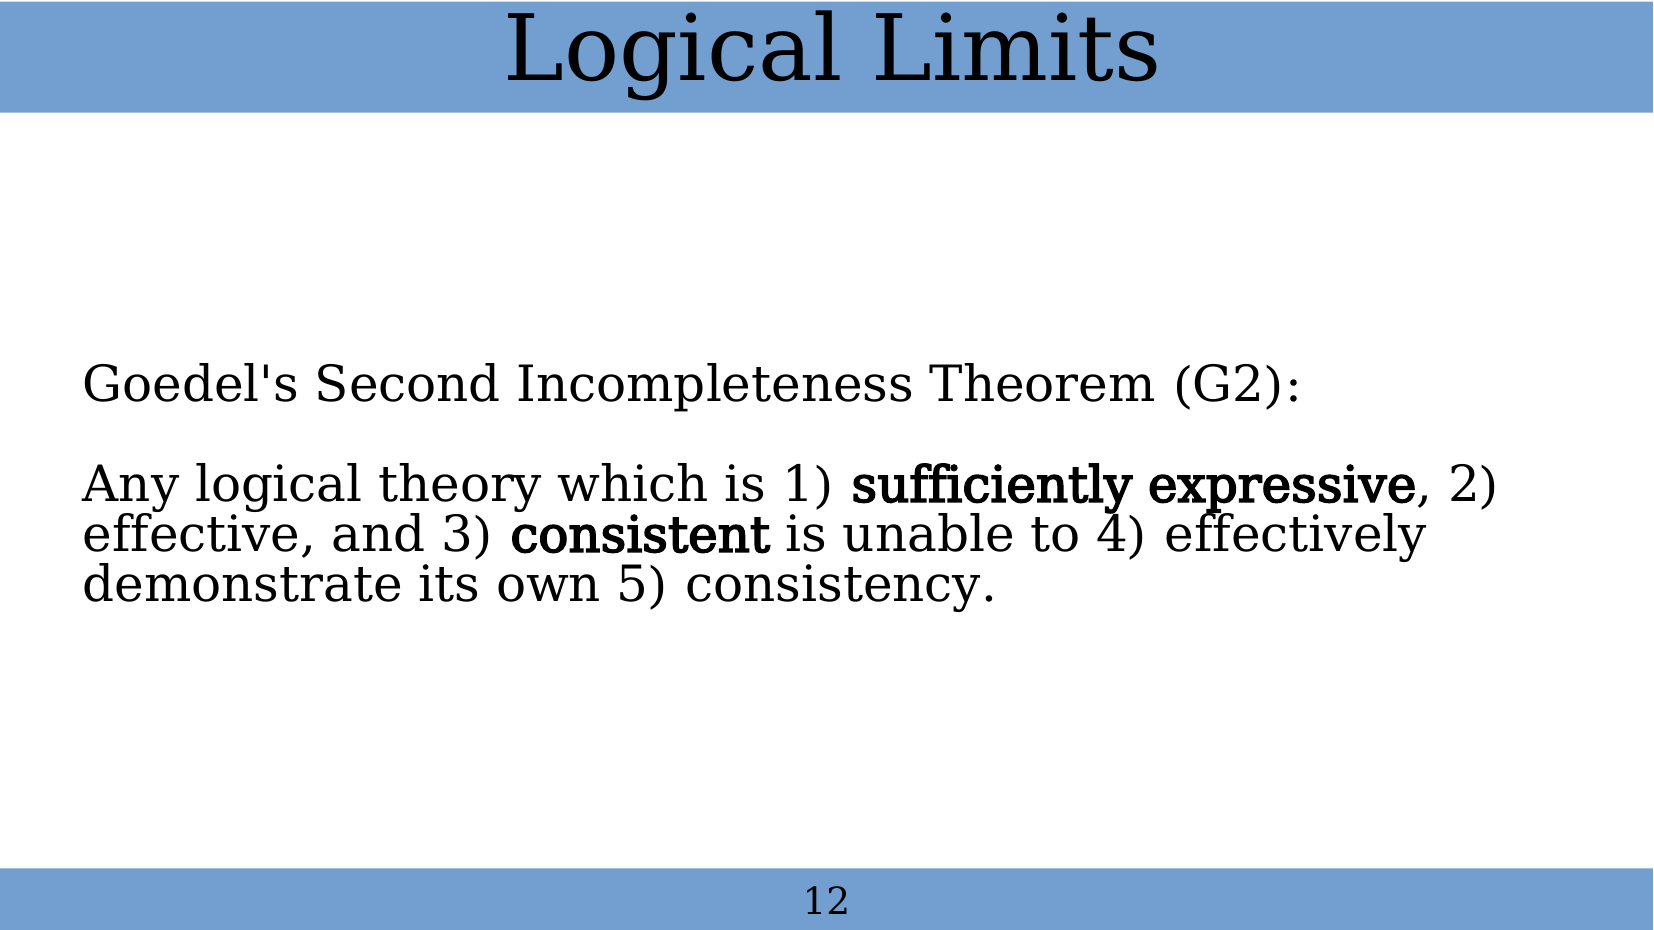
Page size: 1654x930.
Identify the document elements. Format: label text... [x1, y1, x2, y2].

subtitle Goedel's Second Incompleteness Theorem (G2): Any logical theory which is 1) sufficiently expressive, 2) effective, and 3) consistent is unable to 4) effectively demonstrate its own 5) consistency. [82, 212, 1571, 763]
text_box [0, 868, 1653, 930]
title [0, 1, 1653, 113]
text_box 12 [770, 877, 883, 930]
text_box Logical Limits [167, 0, 1498, 107]
